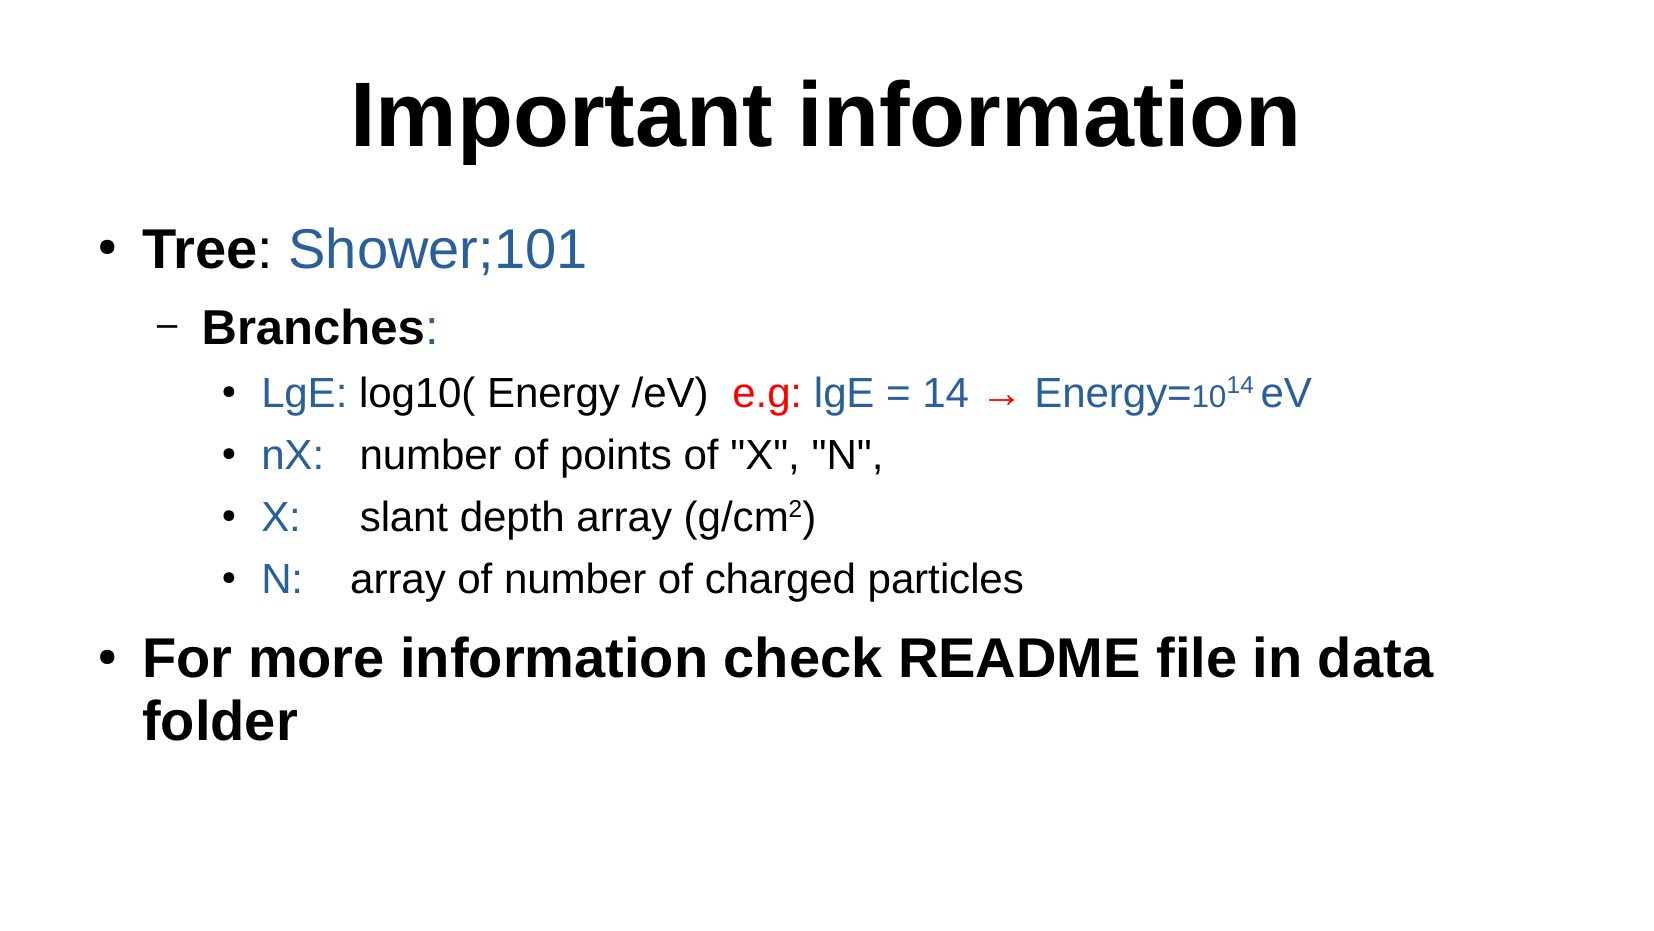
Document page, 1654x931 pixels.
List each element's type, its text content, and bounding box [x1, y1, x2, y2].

title Important information [82, 37, 1571, 193]
list Tree: Shower;101 Branches: LgE: log10( Energy /eV) e.g: lgE = 14 → Energy=1014 eV nX: number of points of "X", "N", X: slant depth array (g/cm2) N: array of number of charged particles For more information check README file in data folder [82, 217, 1571, 758]
